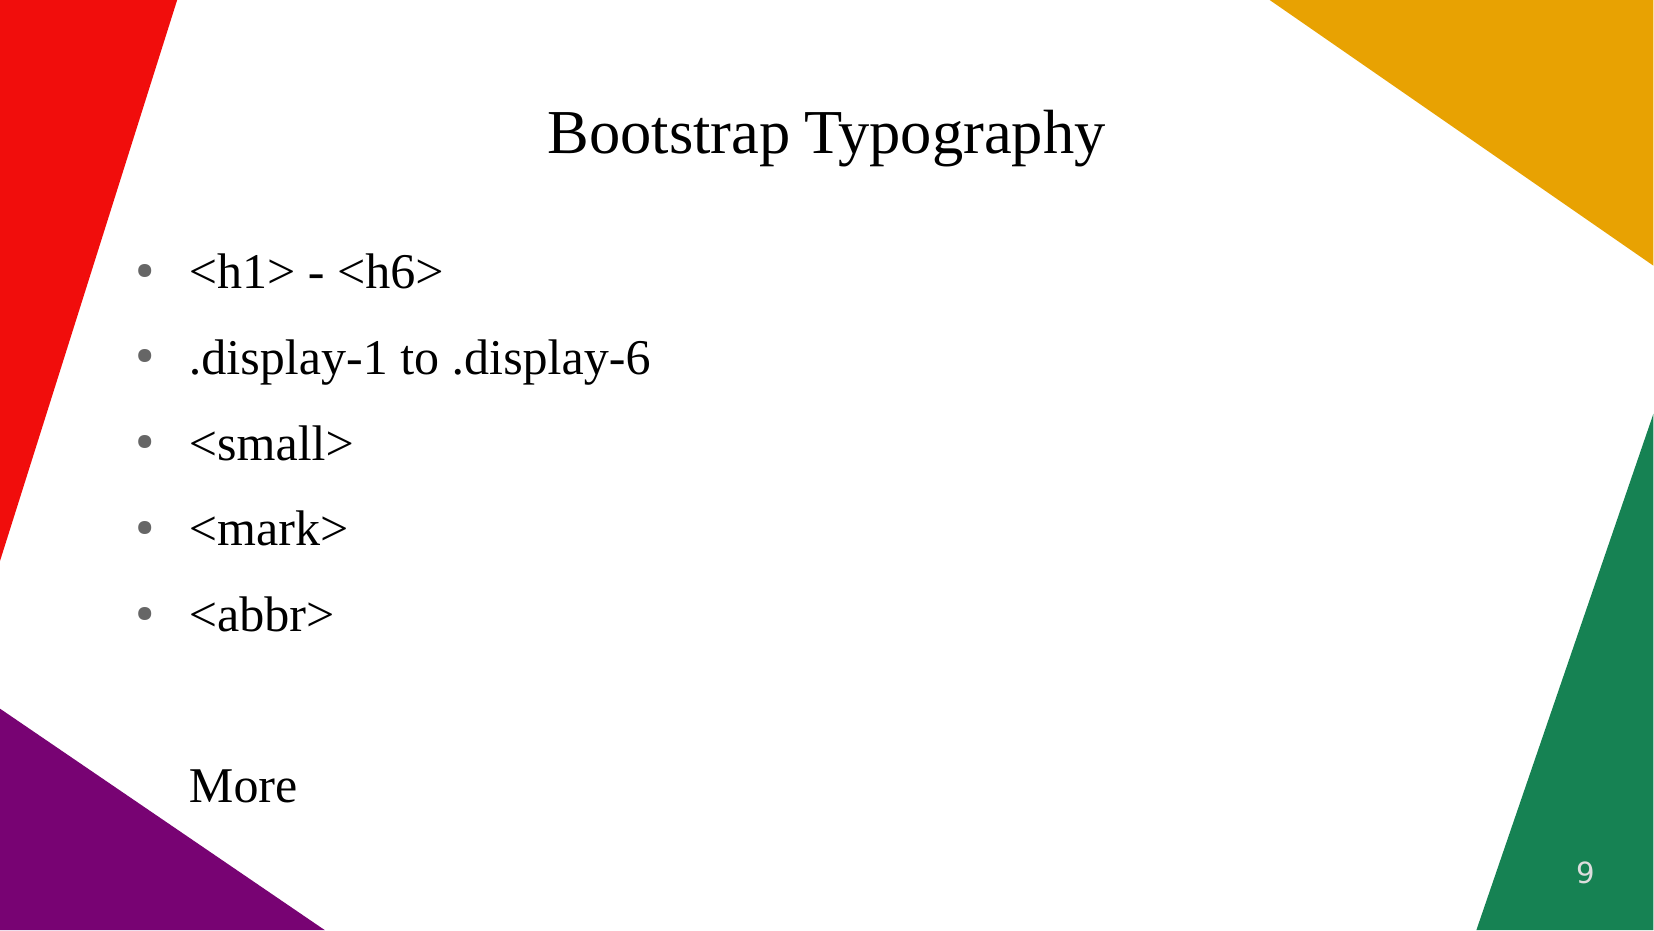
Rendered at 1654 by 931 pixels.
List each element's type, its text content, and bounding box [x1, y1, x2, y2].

list <h1> - <h6> .display-1 to .display-6 <small> <mark> <abbr> More [118, 236, 1536, 827]
title Bootstrap Typography [118, 59, 1536, 207]
